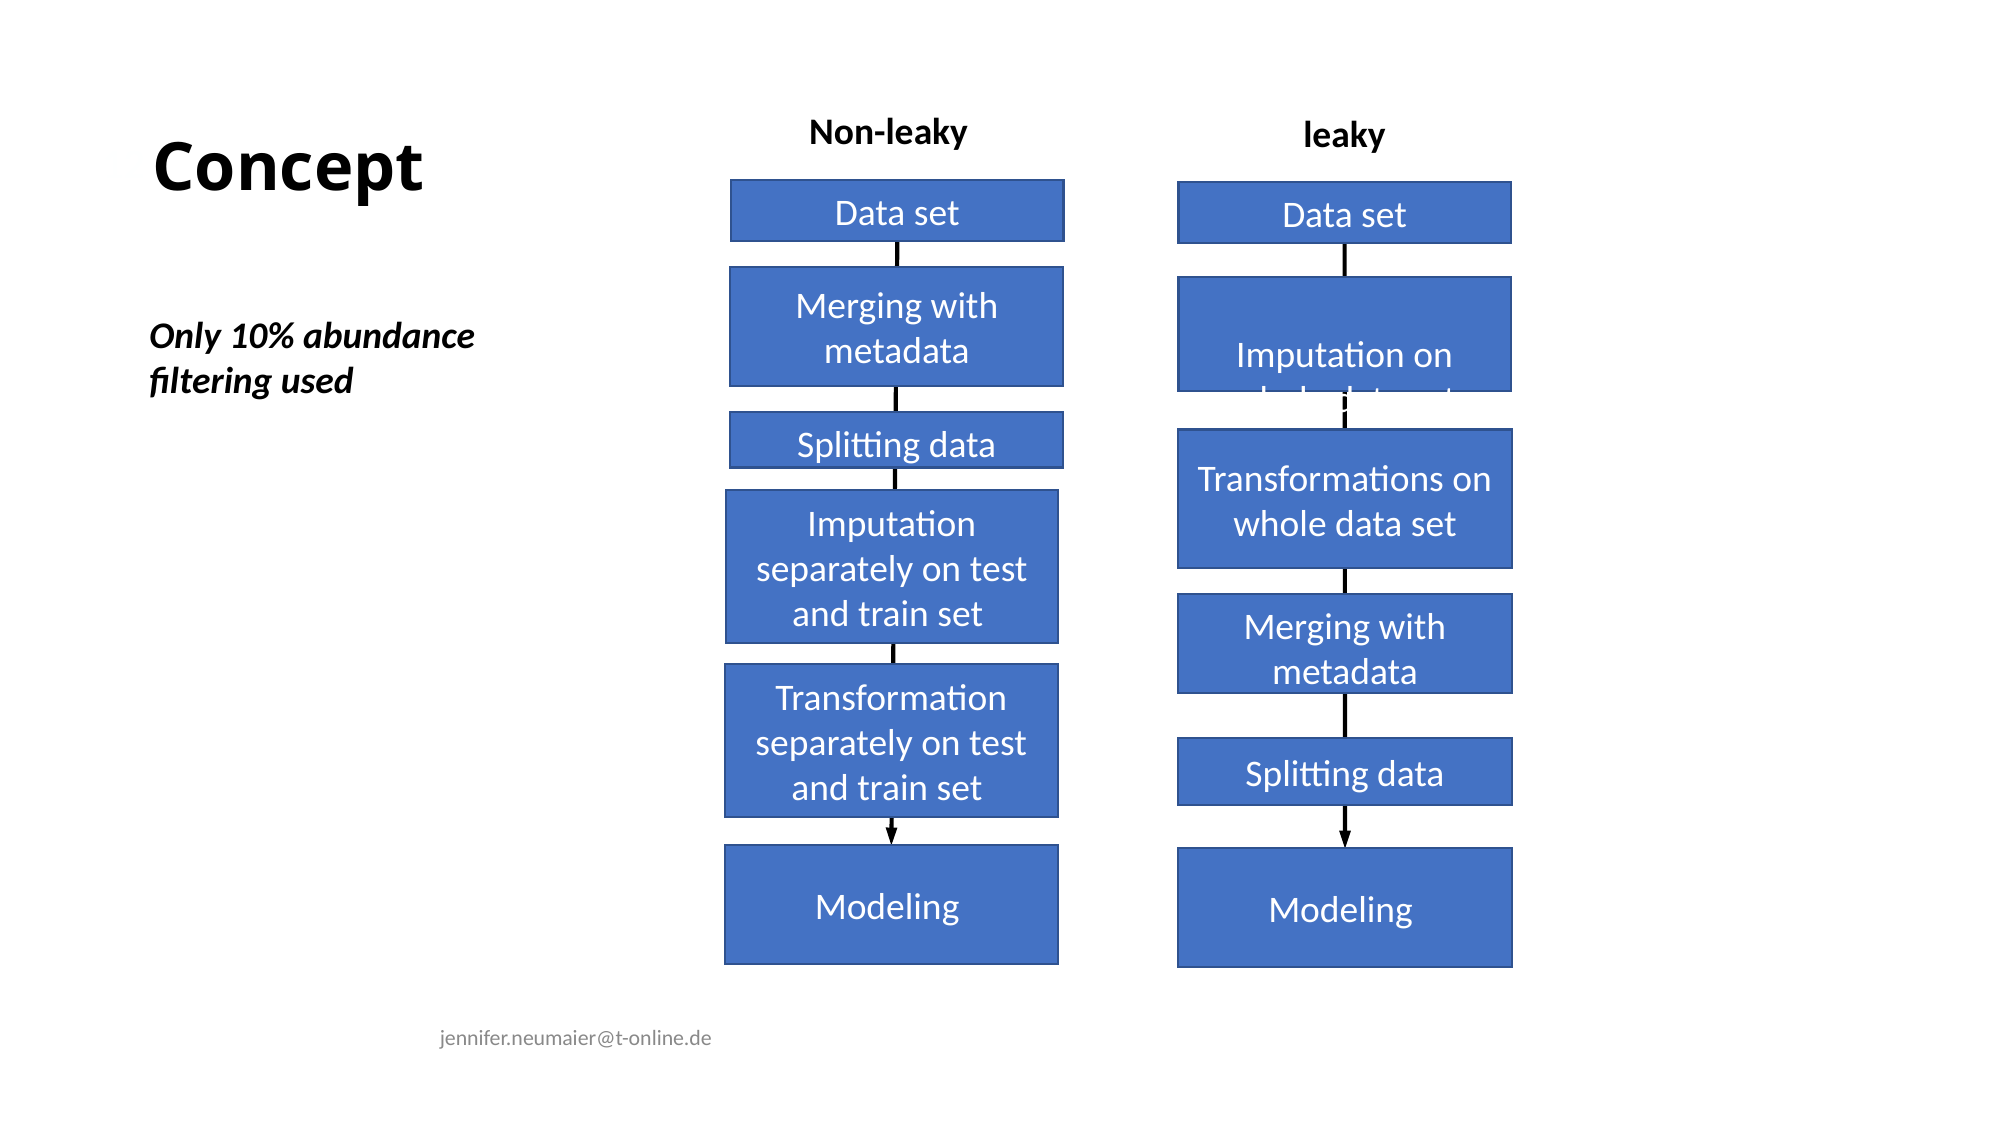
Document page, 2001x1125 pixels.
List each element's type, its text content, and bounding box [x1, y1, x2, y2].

text_box jennifer.neumaier@t-online.de [424, 1006, 1675, 1067]
title Concept [137, 59, 1863, 278]
text_box Data set [1179, 182, 1511, 243]
text_box Imputation separately on test and train set [726, 490, 1058, 643]
text_box Modeling [725, 845, 1058, 964]
text_box Imputation on whole data set [1179, 277, 1511, 391]
text_box Splitting data [730, 412, 1063, 467]
text_box leaky [1178, 102, 1511, 163]
text_box Data set [731, 180, 1064, 241]
text_box Merging with metadata [730, 267, 1063, 386]
text_box Non-leaky [722, 99, 1055, 161]
text_box Splitting data [1178, 738, 1512, 805]
text_box Transformations on whole data set [1178, 430, 1512, 568]
text_box [87, 129, 216, 190]
text_box Only 10% abundance filtering used [134, 303, 588, 410]
text_box Merging with metadata [1178, 594, 1512, 693]
text_box Modeling [1178, 848, 1512, 967]
text_box Transformation separately on test and train set [725, 664, 1058, 817]
